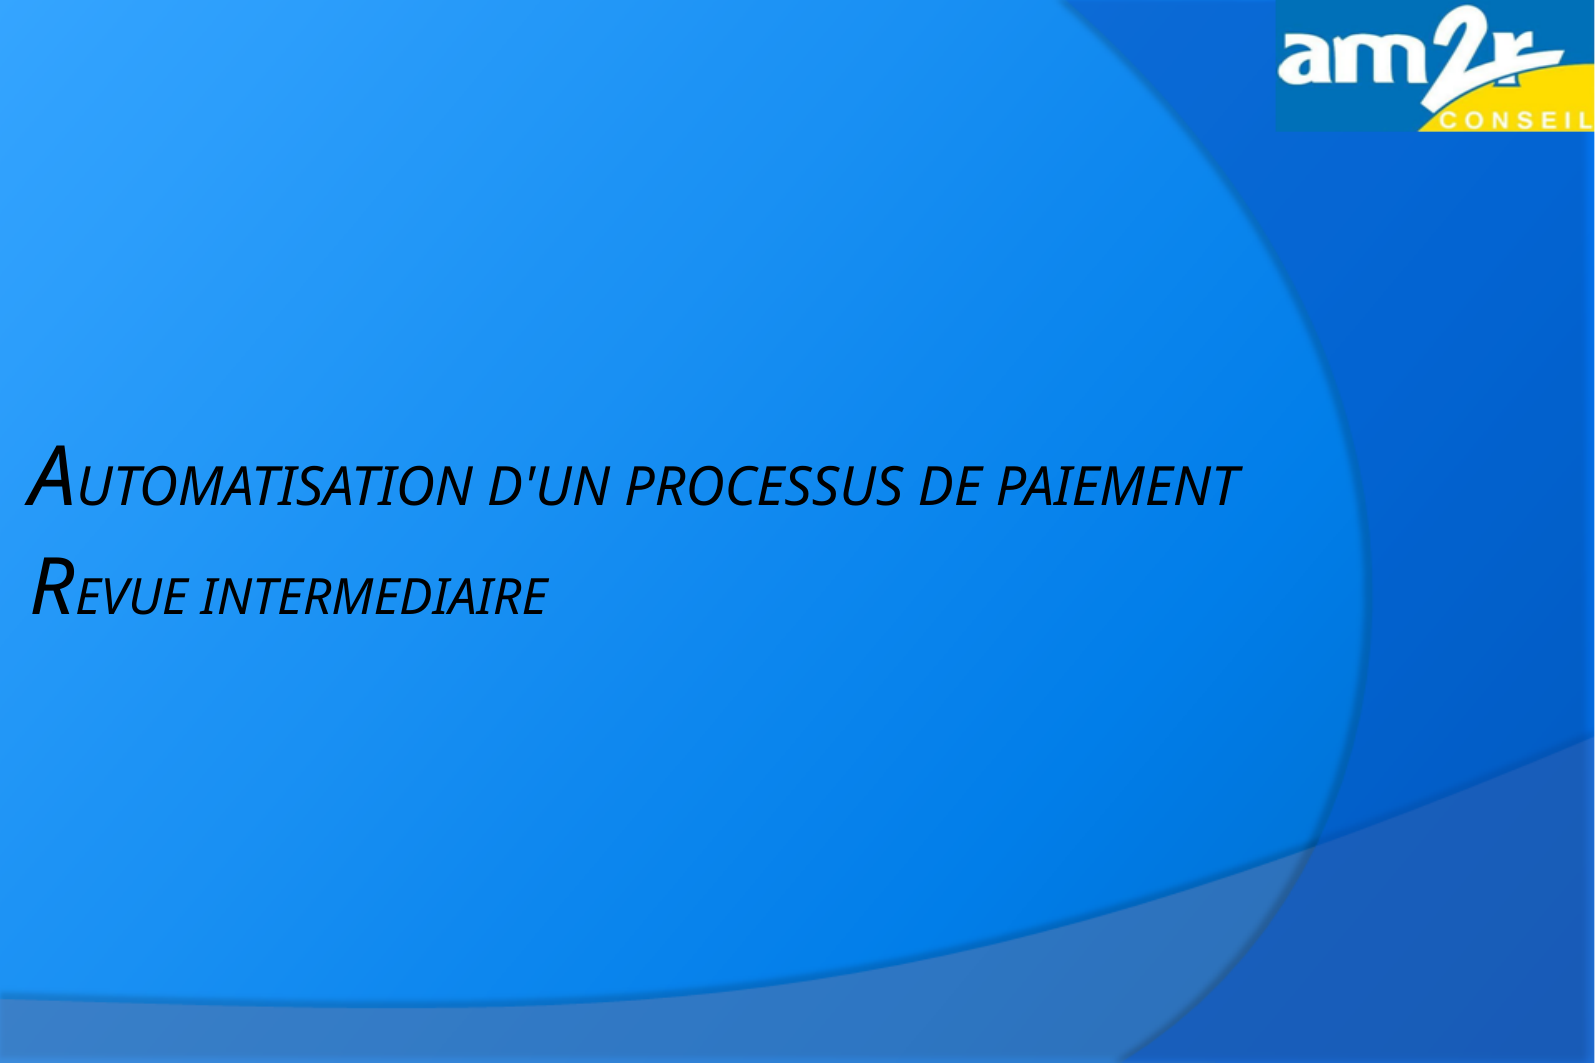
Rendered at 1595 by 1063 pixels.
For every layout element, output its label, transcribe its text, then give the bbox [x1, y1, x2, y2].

title AUTOMATISATION D'UN PROCESSUS DE PAIEMENT REVUE INTERMEDIAIRE [29, 413, 1548, 642]
picture [0, 0, 1595, 1063]
